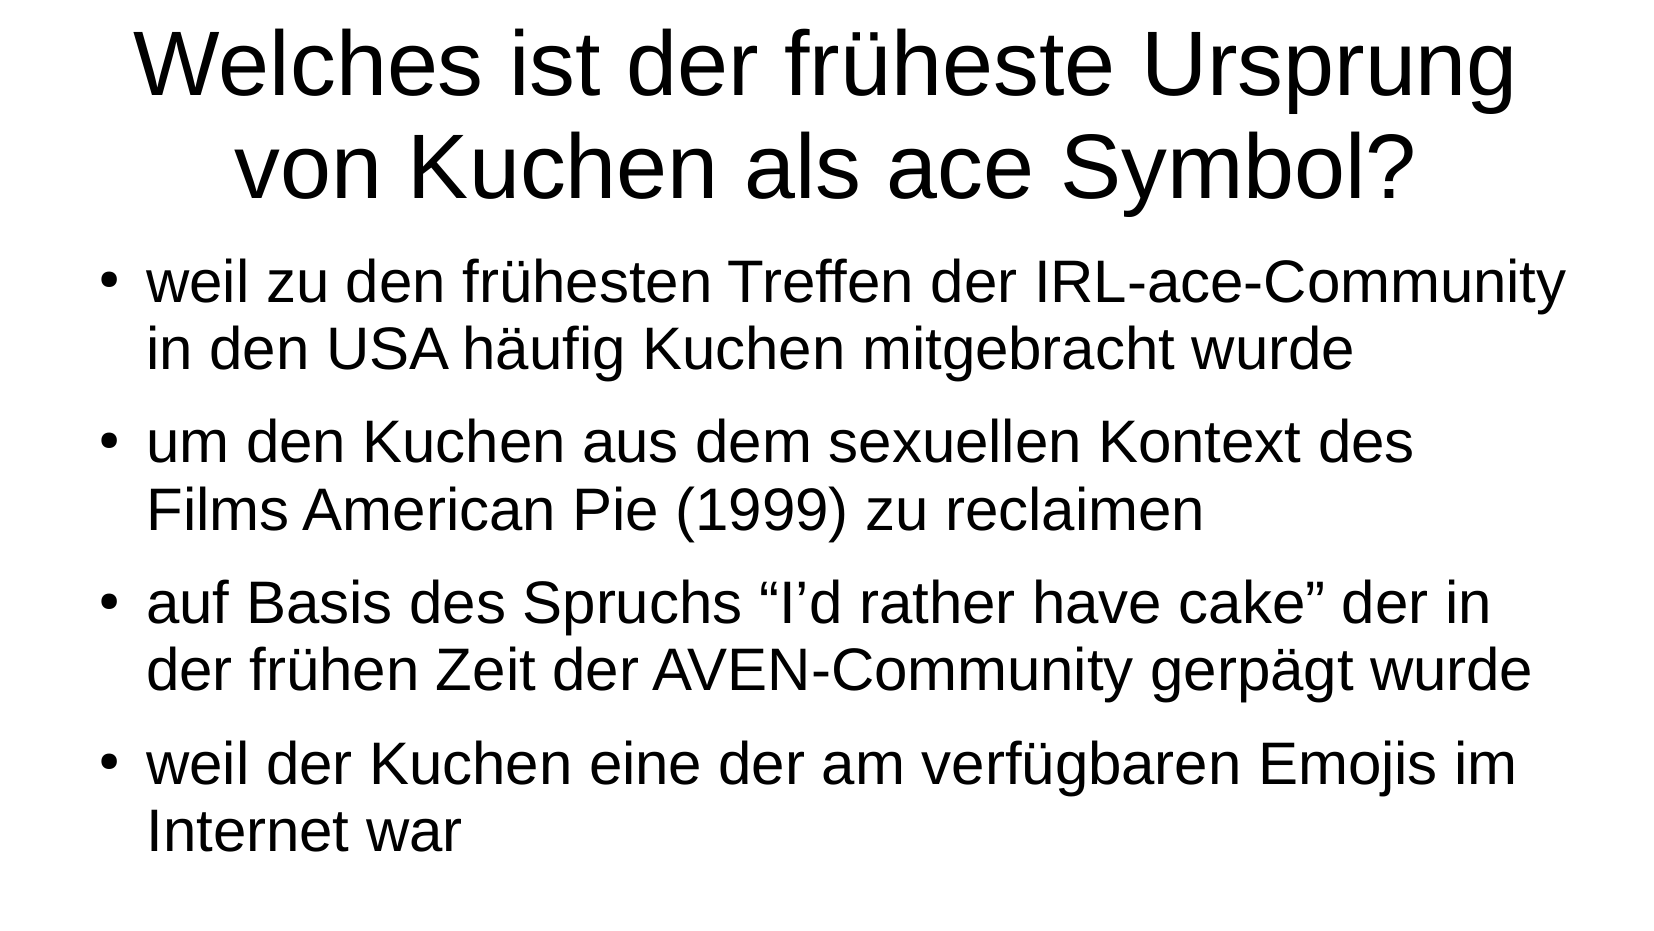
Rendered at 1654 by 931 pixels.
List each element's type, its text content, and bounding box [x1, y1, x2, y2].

list weil zu den frühesten Treffen der IRL-ace-Community in den USA häufig Kuchen mitgebracht wurde um den Kuchen aus dem sexuellen Kontext des Films American Pie (1999) zu reclaimen auf Basis des Spruchs “I’d rather have cake” der in der frühen Zeit der AVEN-Community gerpägt wurde weil der Kuchen eine der am verfügbaren Emojis im Internet war [82, 248, 1571, 928]
title Welches ist der früheste Ursprung von Kuchen als ace Symbol? [82, 12, 1571, 218]
